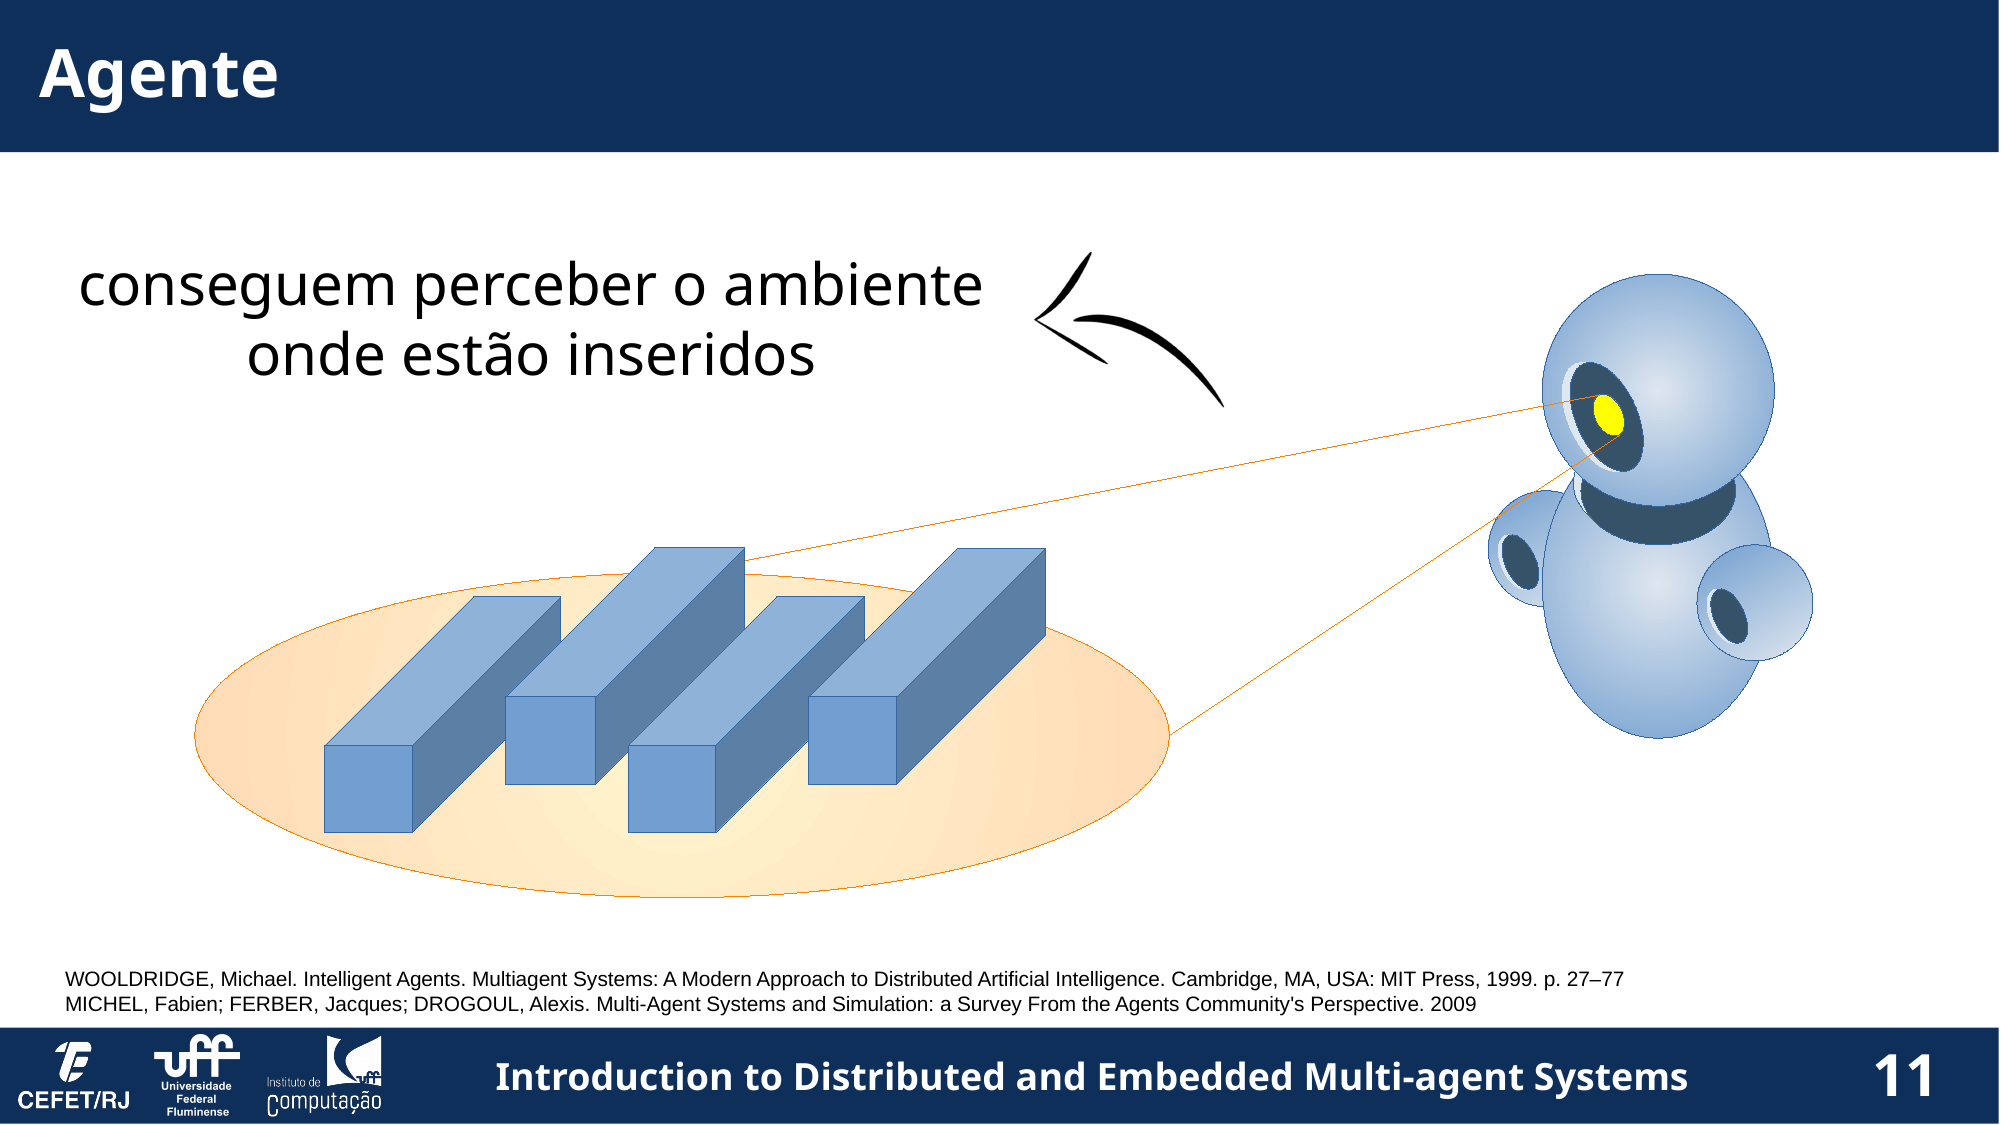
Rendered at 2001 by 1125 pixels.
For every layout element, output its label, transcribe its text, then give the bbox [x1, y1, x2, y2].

picture [265, 1033, 383, 1117]
picture [1034, 241, 1259, 409]
text_box WOOLDRIDGE, Michael. Intelligent Agents. Multiagent Systems: A Modern Approach to Distributed Artificial Intelligence. Cambridge, MA, USA: MIT Press, 1999. p. 27–77 MICHEL, Fabien; FERBER, Jacques; DROGOUL, Alexis. Multi-Agent Systems and Simulation: a Survey From the Agents Community's Perspective. 2009 [50, 958, 1969, 1024]
picture [18, 1021, 129, 1125]
text_box conseguem perceber o ambiente onde estão inseridos [29, 239, 1034, 395]
text_box [194, 549, 1170, 898]
text_box Agente [25, 23, 1999, 119]
text_box [1488, 274, 1813, 739]
picture [153, 1033, 241, 1121]
